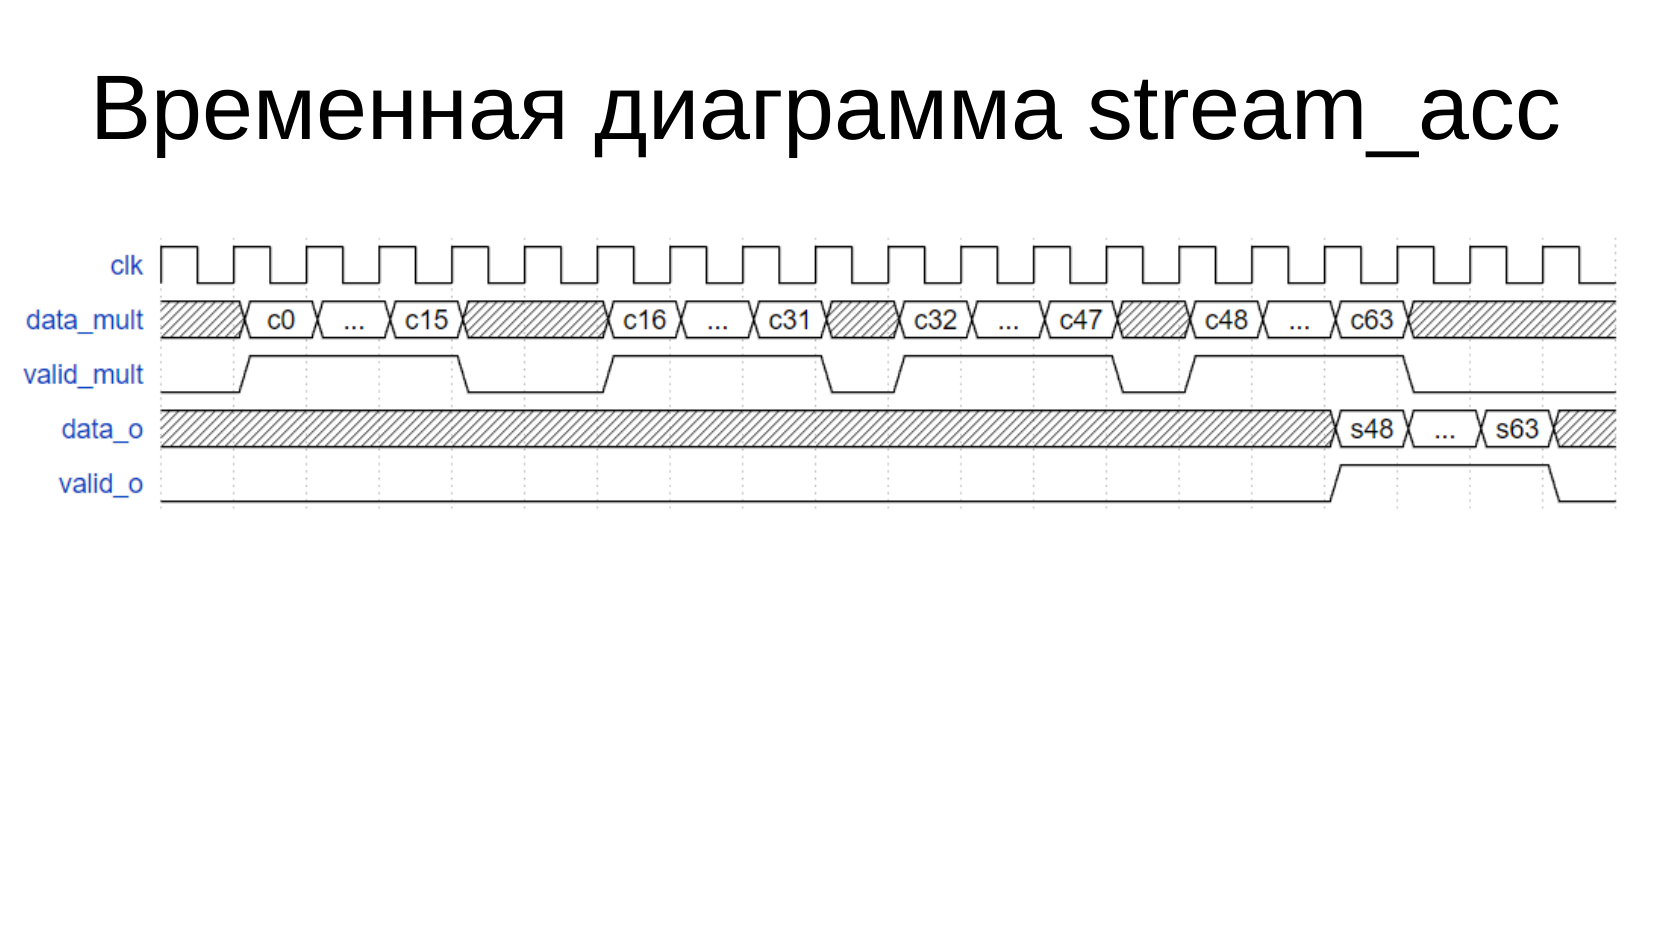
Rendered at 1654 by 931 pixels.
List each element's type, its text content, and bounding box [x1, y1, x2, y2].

title Временная диаграмма stream_acc [82, 30, 1571, 186]
picture [15, 237, 1621, 526]
